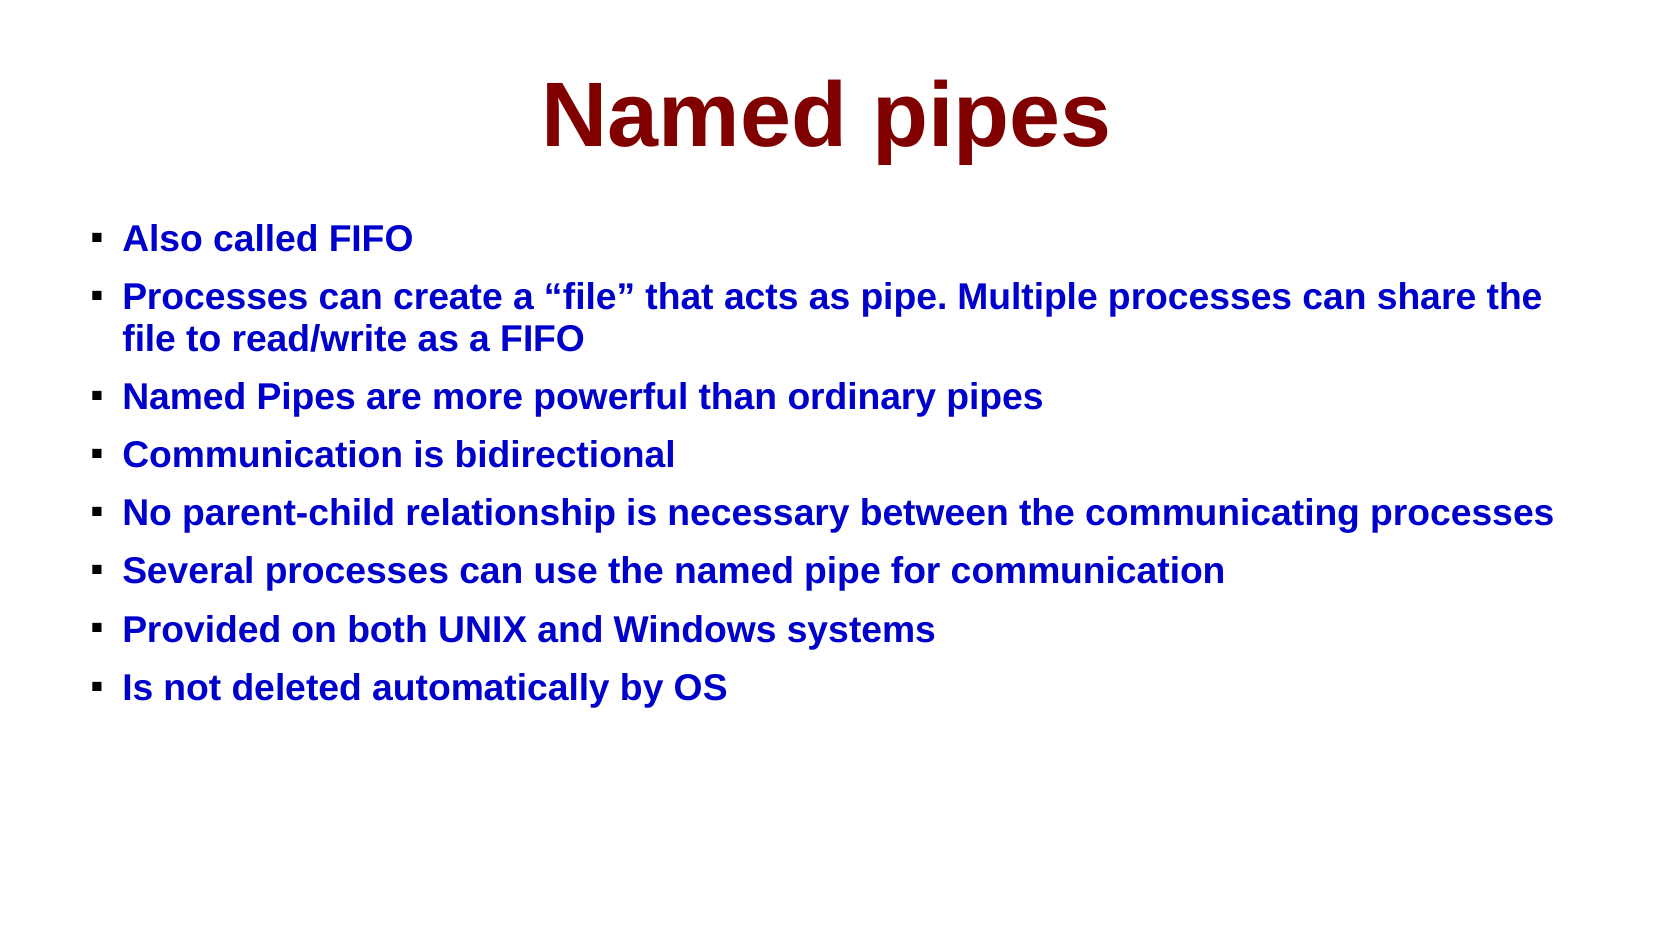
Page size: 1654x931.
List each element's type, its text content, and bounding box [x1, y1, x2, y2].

list Also called FIFO Processes can create a “file” that acts as pipe. Multiple processes can share the file to read/write as a FIFO Named Pipes are more powerful than ordinary pipes Communication is bidirectional No parent-child relationship is necessary between the communicating processes Several processes can use the named pipe for communication Provided on both UNIX and Windows systems Is not deleted automatically by OS [82, 217, 1571, 757]
title Named pipes [82, 37, 1571, 193]
